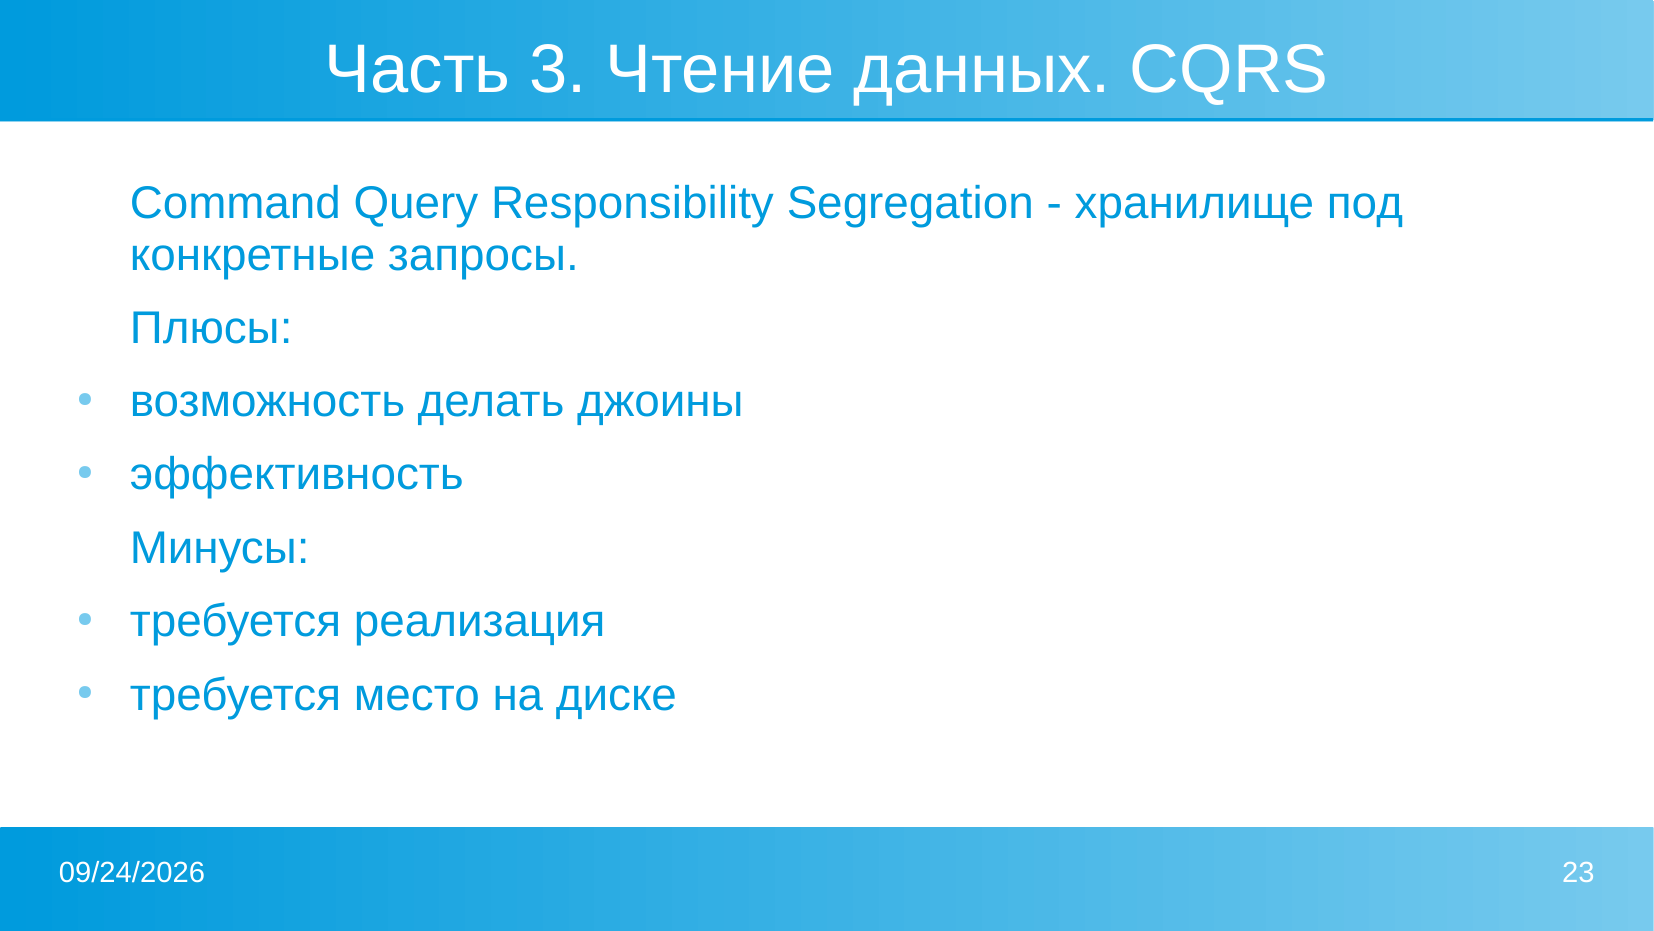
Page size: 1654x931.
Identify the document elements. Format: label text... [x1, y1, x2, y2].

list Command Query Responsibility Segregation - хранилище под конкретные запросы. Плюсы: возможность делать джоины эффективность Минусы: требуется реализация требуется место на диске [59, 177, 1595, 768]
title Часть 3. Чтение данных. CQRS [59, 29, 1595, 108]
